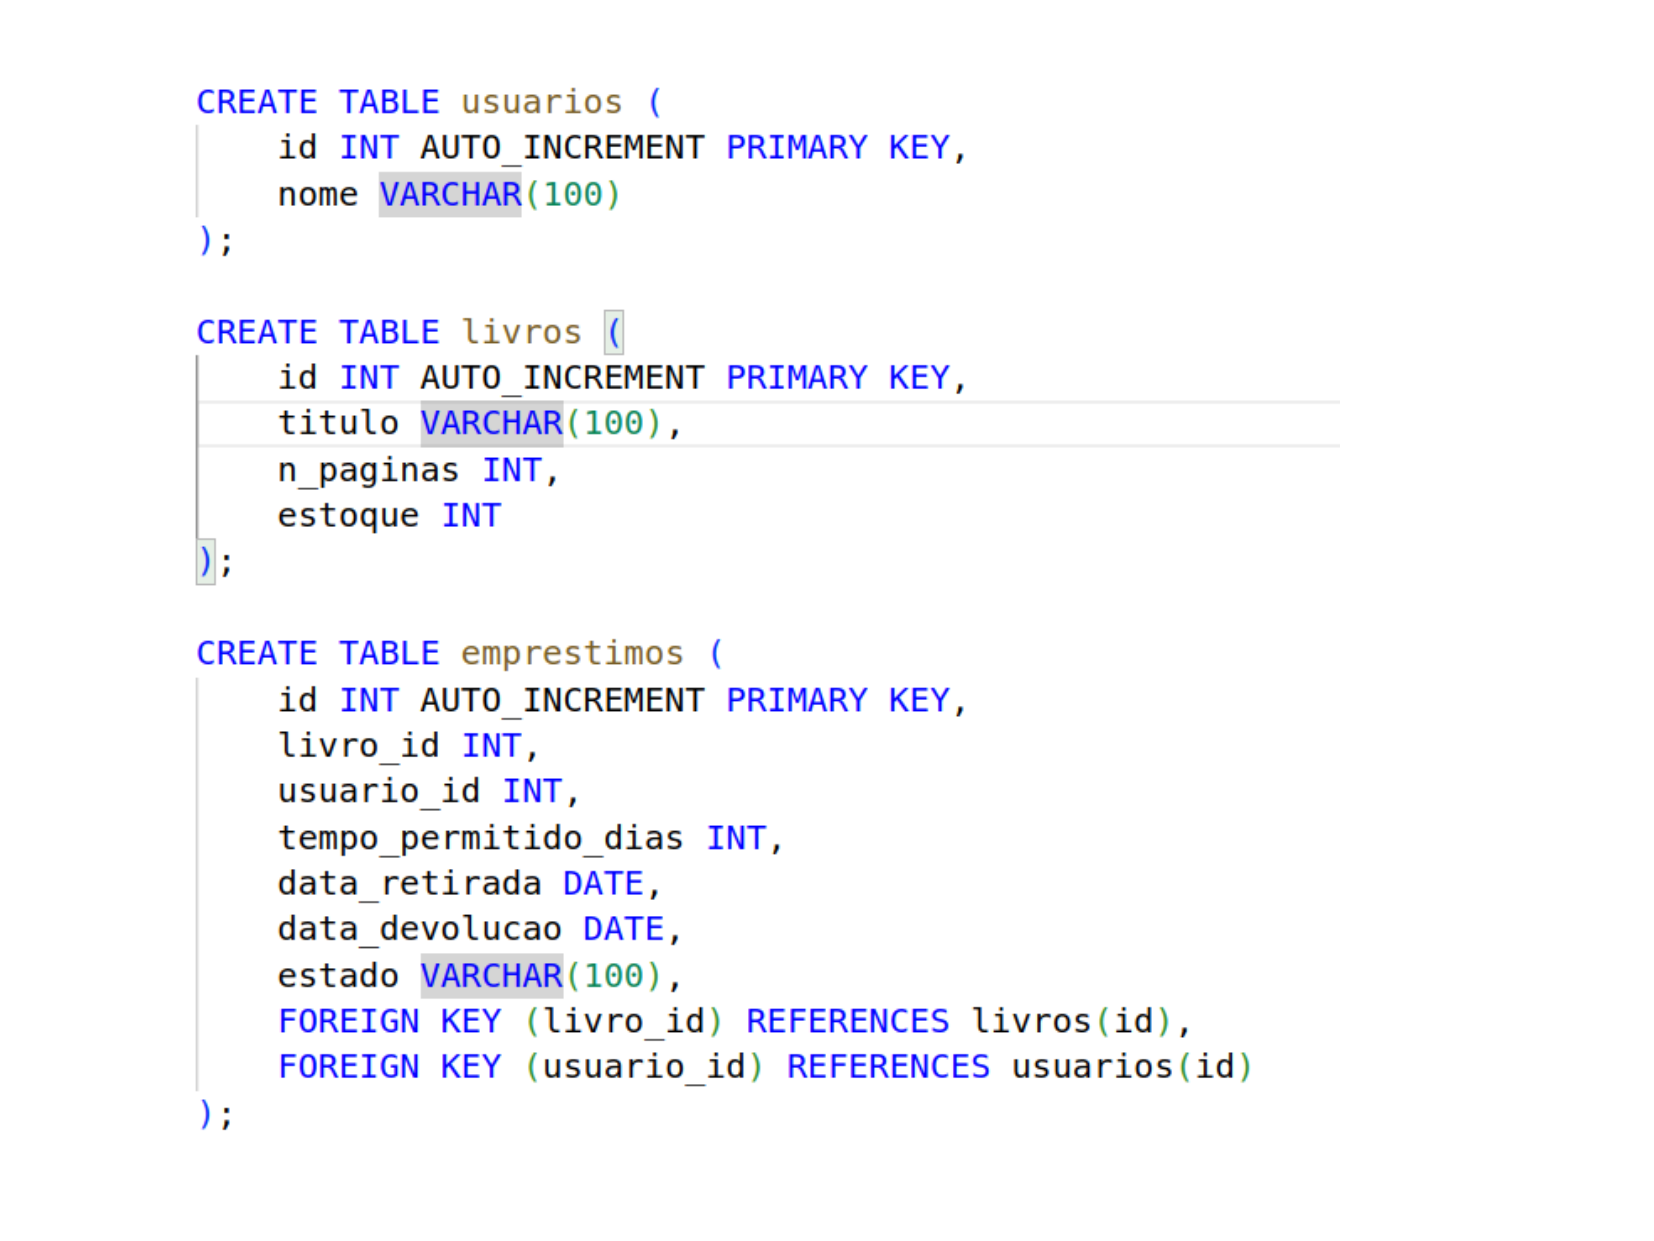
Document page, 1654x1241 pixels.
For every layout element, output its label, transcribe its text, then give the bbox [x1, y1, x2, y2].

picture [186, 58, 1340, 1152]
title Modelo: [82, 49, 1571, 257]
